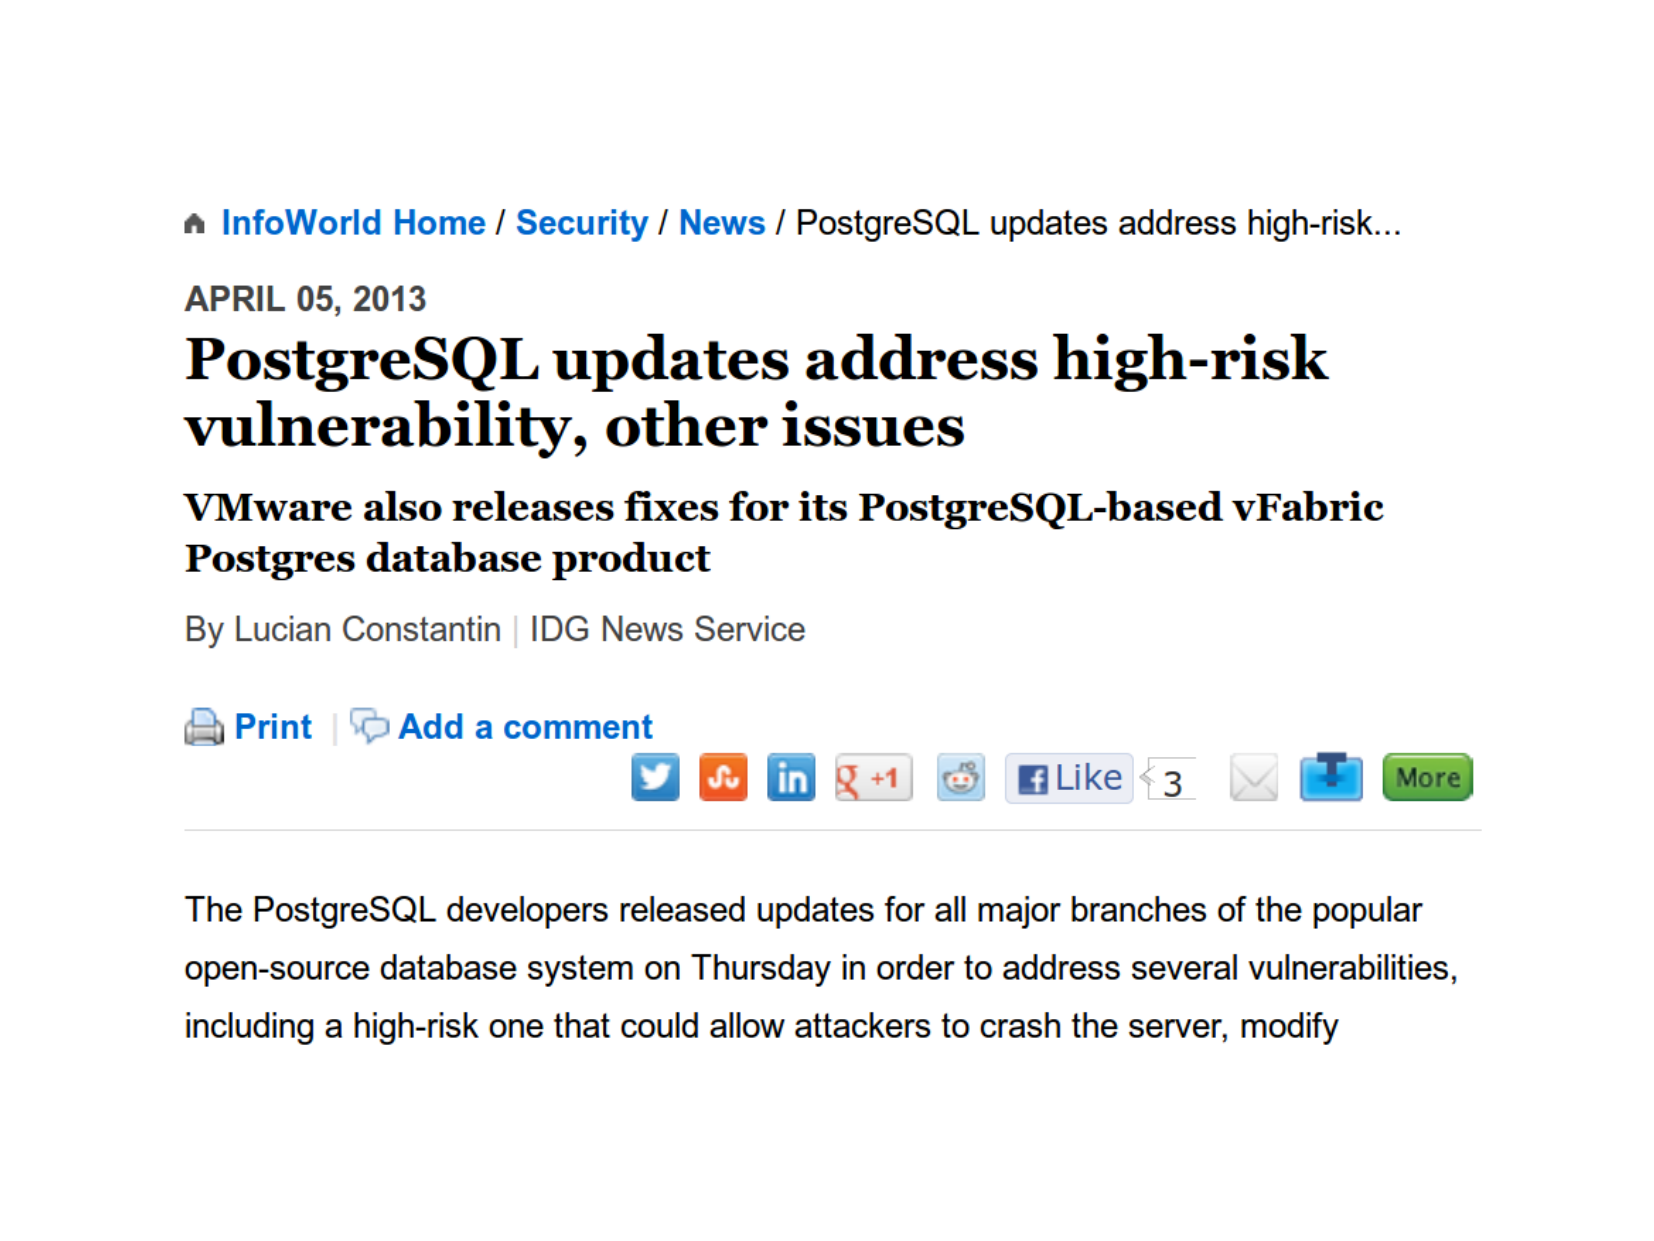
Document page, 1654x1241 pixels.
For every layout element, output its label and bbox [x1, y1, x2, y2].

picture [155, 198, 1506, 1069]
